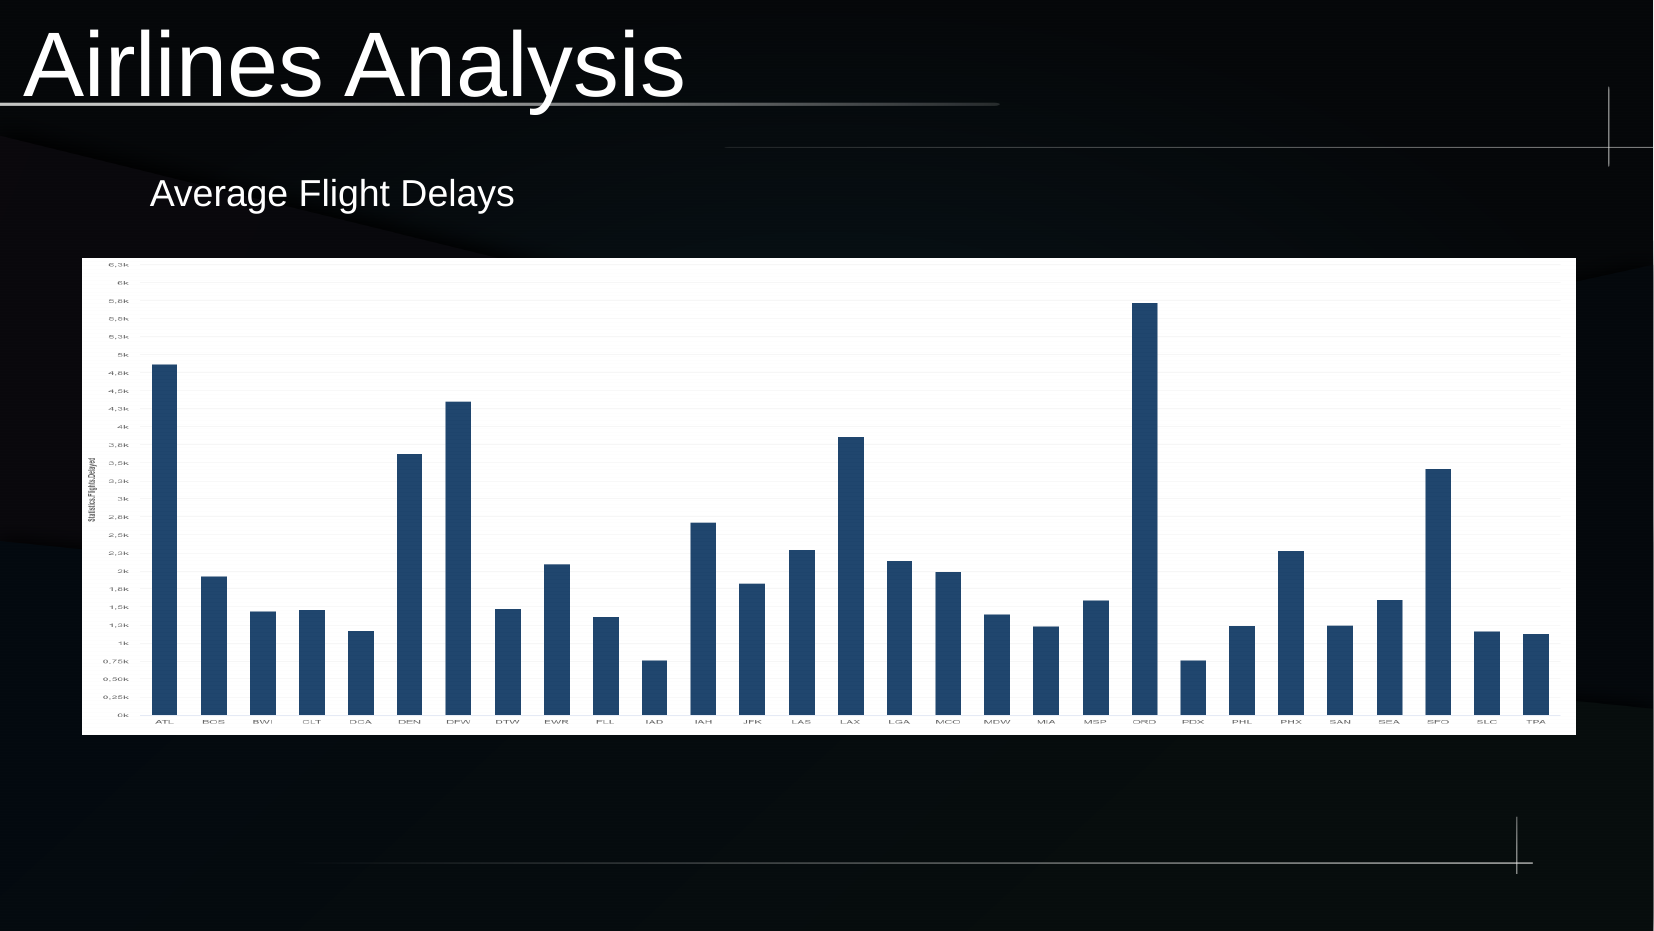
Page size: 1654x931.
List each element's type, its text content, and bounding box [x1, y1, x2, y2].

picture [0, 0, 1654, 931]
text_box Average Flight Delays [135, 165, 916, 222]
title Airlines Analysis [23, 11, 1589, 119]
